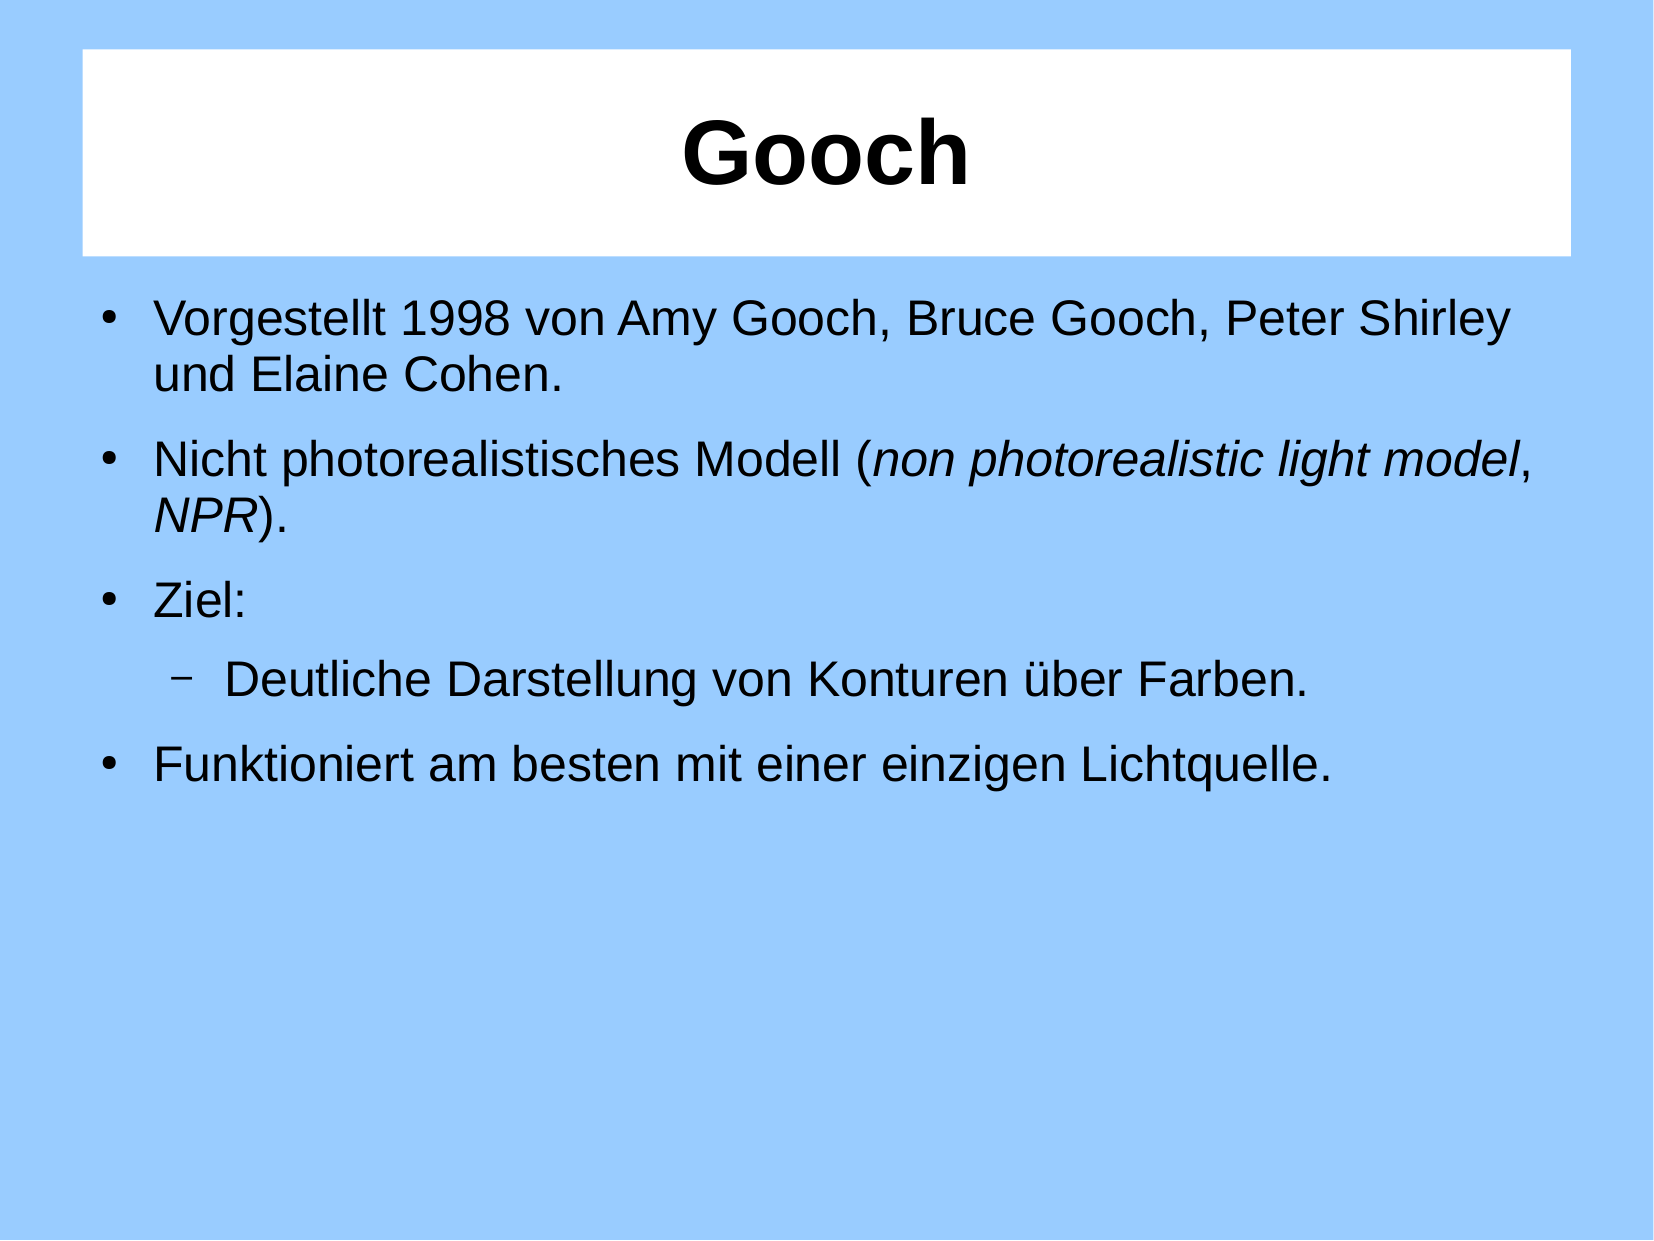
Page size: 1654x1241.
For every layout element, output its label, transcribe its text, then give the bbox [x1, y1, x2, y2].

title Gooch [82, 49, 1571, 257]
list Vorgestellt 1998 von Amy Gooch, Bruce Gooch, Peter Shirley und Elaine Cohen. Nicht photorealistisches Modell (non photorealistic light model, NPR). Ziel: Deutliche Darstellung von Konturen über Farben. Funktioniert am besten mit einer einzigen Lichtquelle. [82, 290, 1571, 1170]
